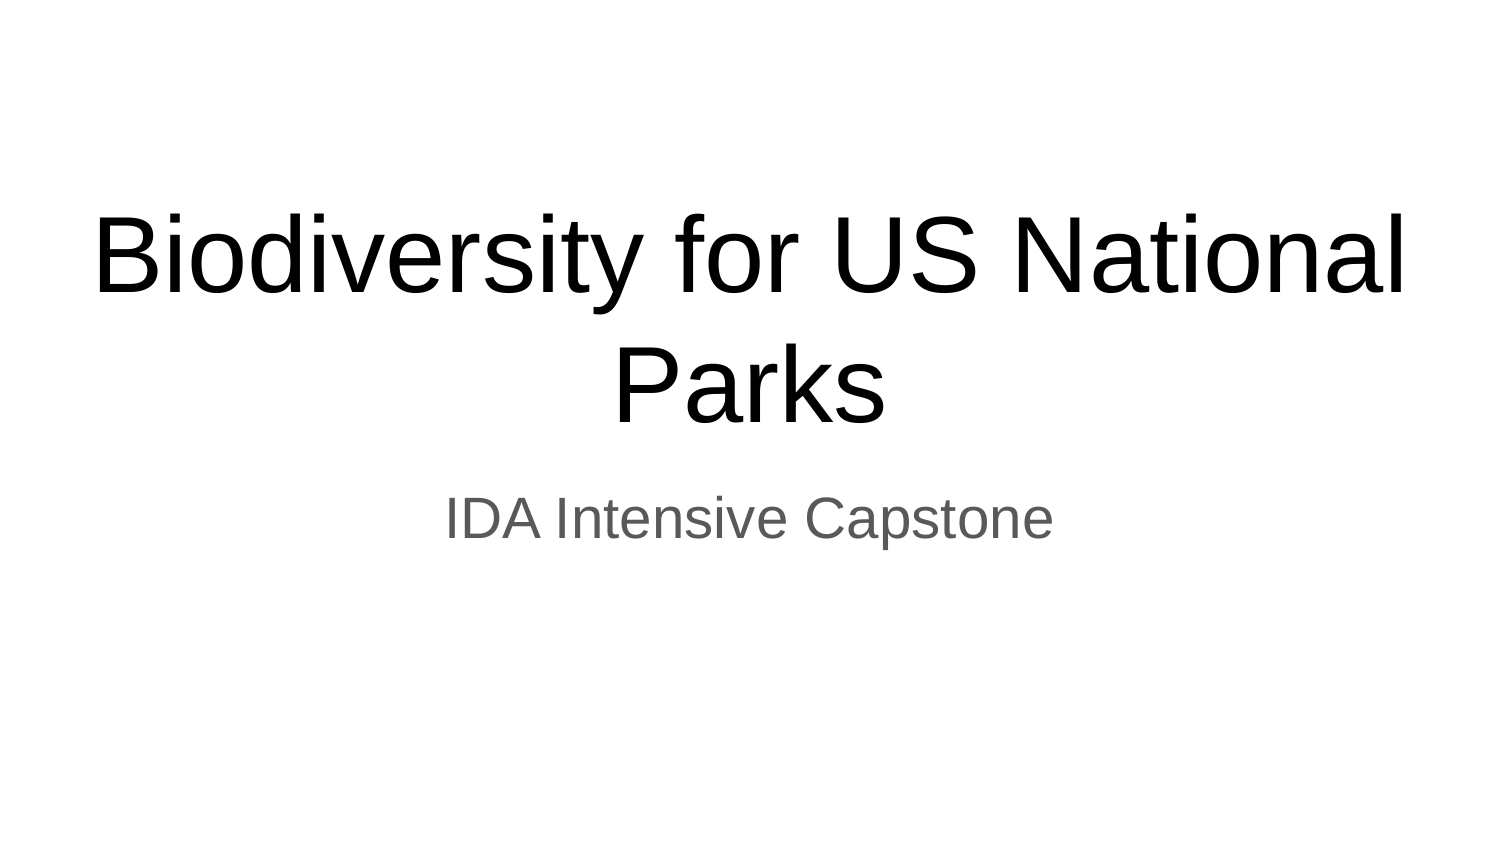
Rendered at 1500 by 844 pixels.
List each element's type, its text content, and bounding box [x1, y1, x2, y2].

title Biodiversity for US National Parks [51, 122, 1449, 459]
subtitle IDA Intensive Capstone [51, 464, 1449, 595]
